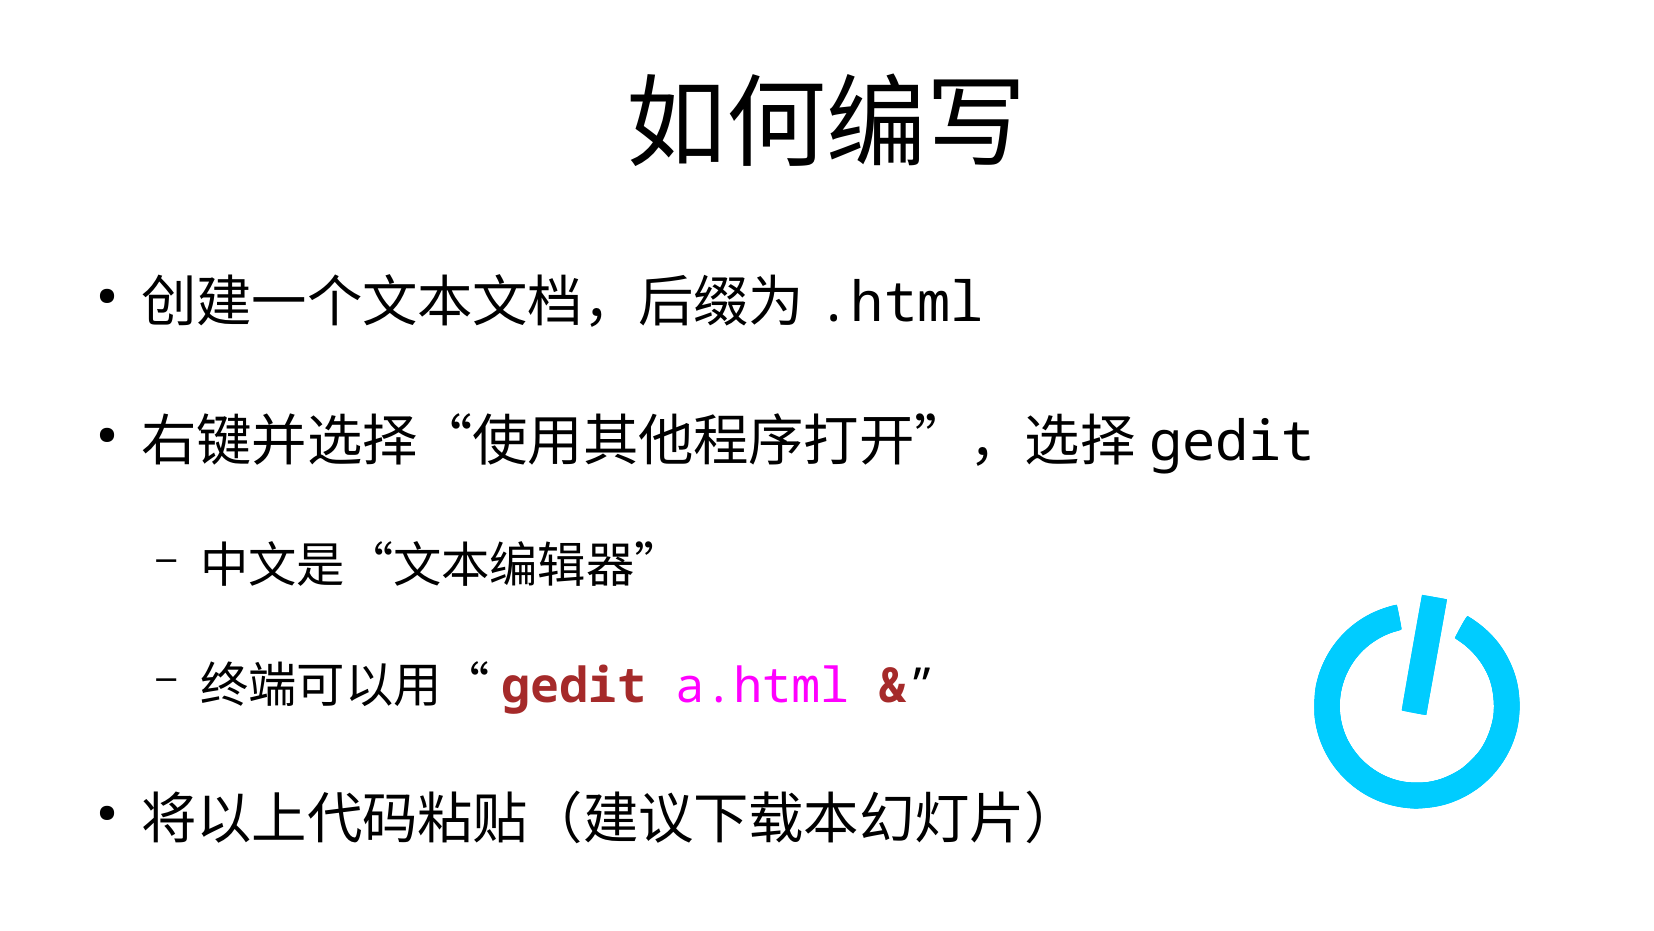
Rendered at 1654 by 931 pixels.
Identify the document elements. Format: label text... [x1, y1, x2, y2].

title 如何编写 [82, 37, 1571, 193]
list 创建一个文本文档，后缀为.html 右键并选择“使用其他程序打开”，选择gedit 中文是“文本编辑器” 终端可以用“gedit a.html &” 将以上代码粘贴（建议下载本幻灯片） [82, 217, 1571, 863]
